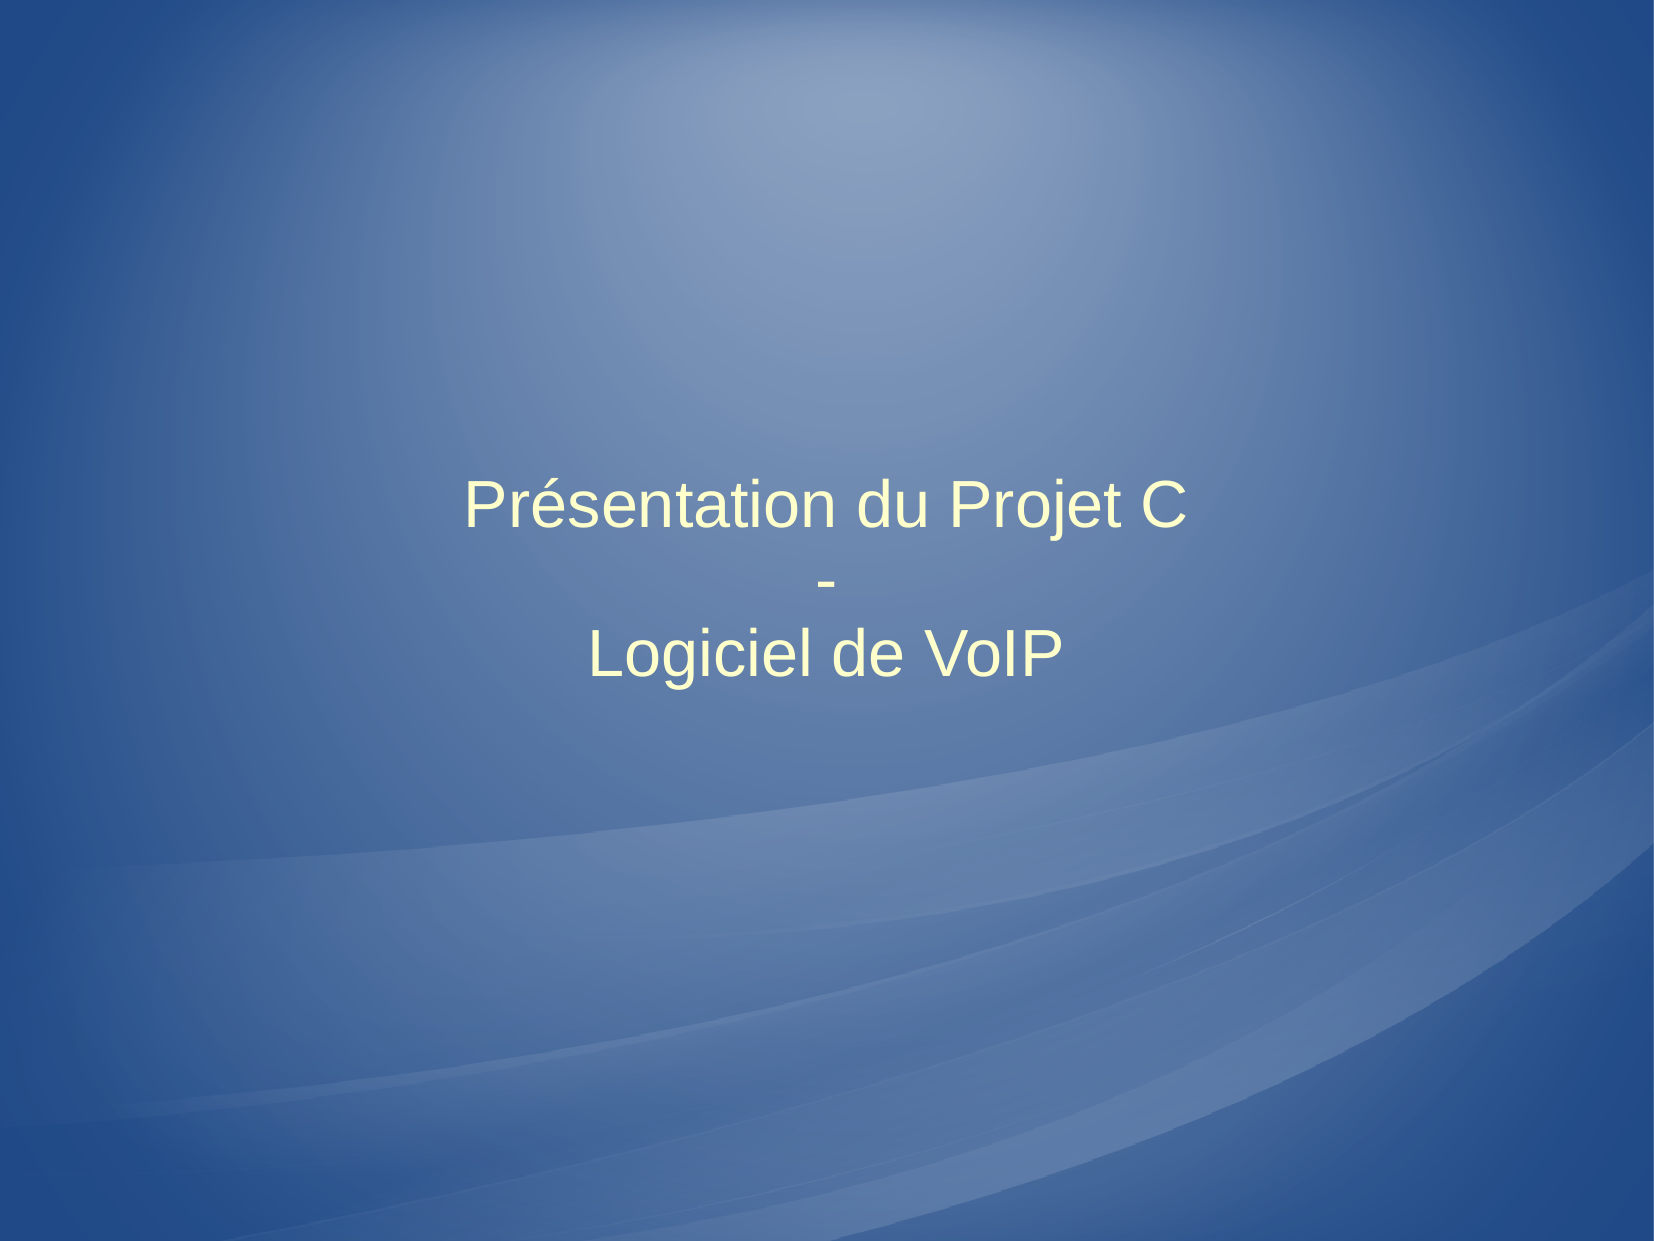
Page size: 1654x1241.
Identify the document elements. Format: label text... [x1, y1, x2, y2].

subtitle Présentation du Projet C - Logiciel de VoIP [82, 49, 1571, 1109]
picture [0, 0, 1654, 1241]
